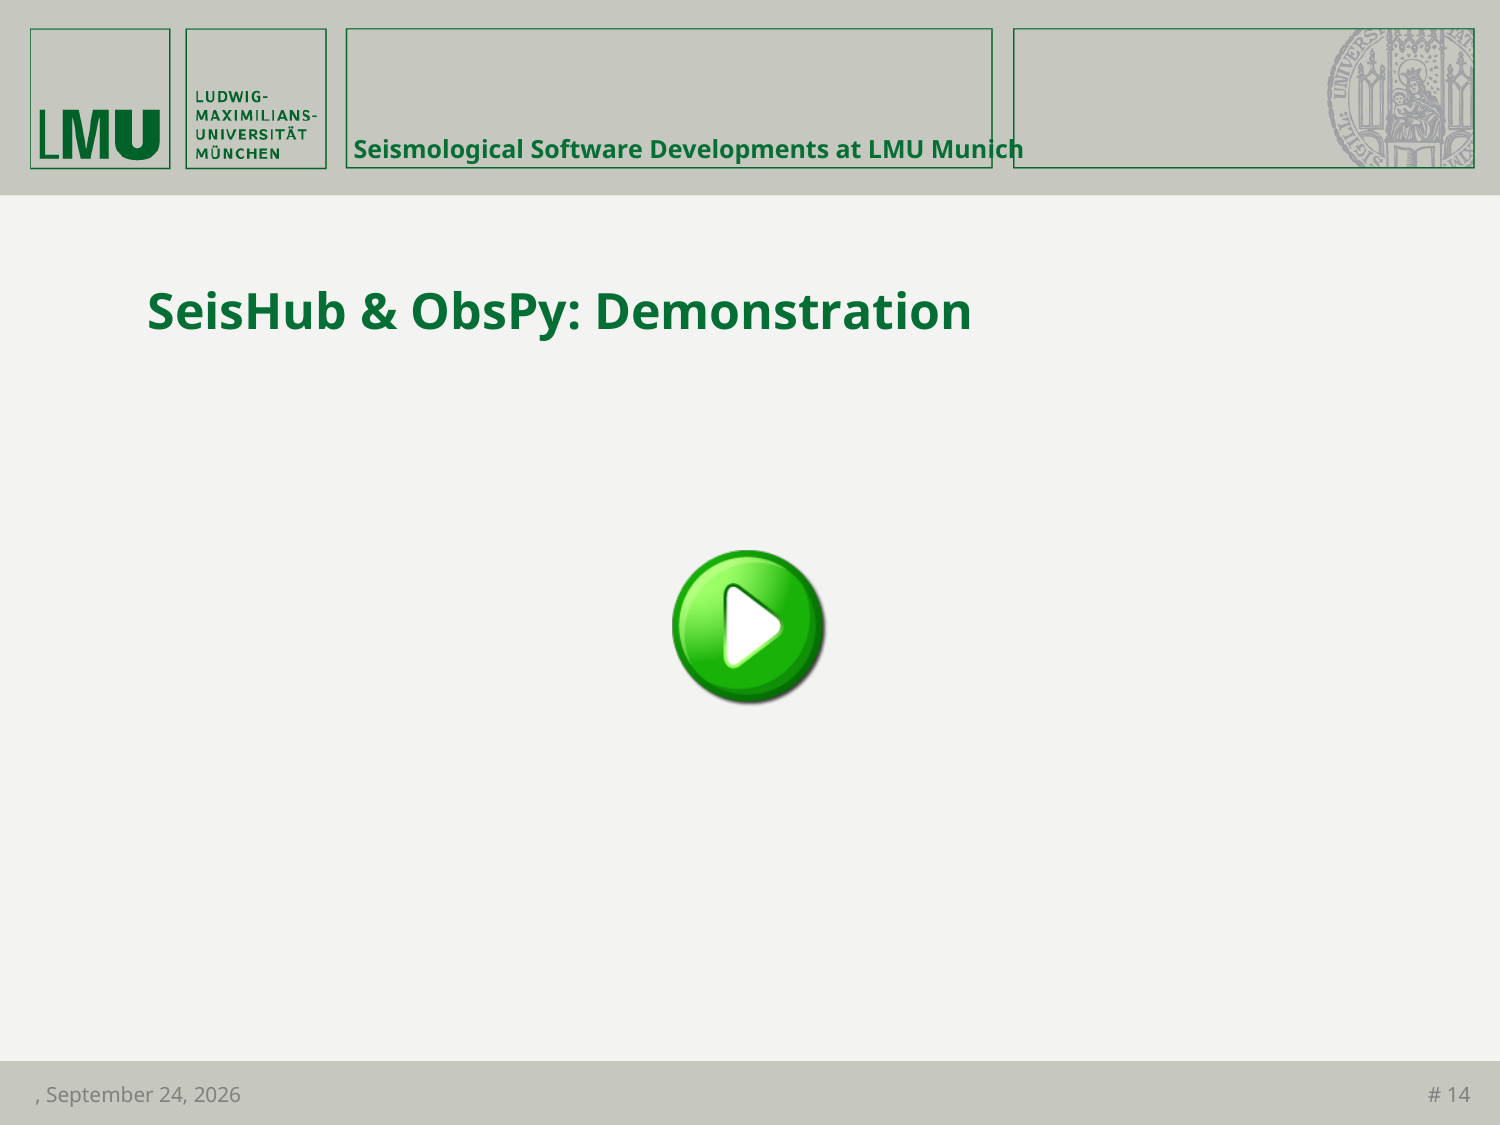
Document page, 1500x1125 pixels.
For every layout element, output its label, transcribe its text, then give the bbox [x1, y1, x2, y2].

picture [0, 0, 1500, 1125]
title SeisHub & ObsPy: Demonstration [147, 265, 1359, 355]
